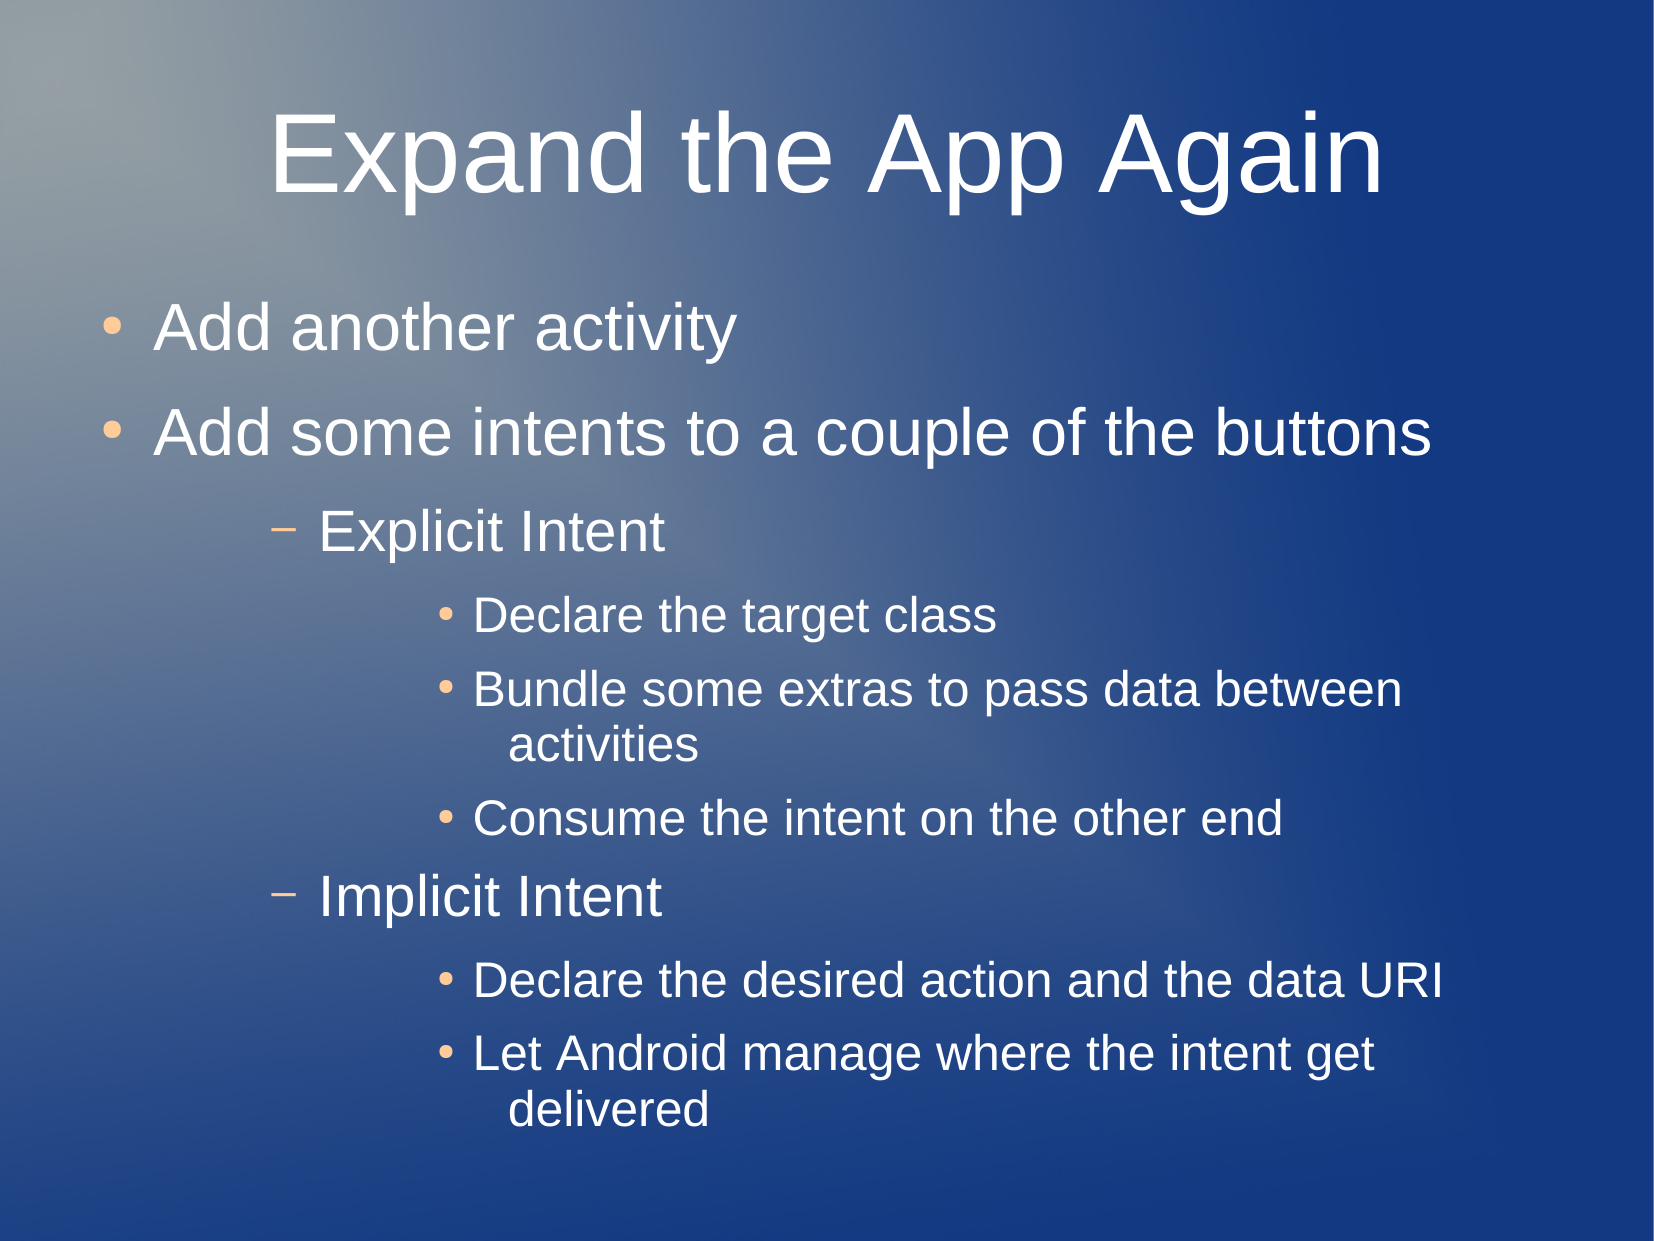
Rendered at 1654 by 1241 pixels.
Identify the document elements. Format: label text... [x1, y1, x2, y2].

title Expand the App Again [82, 49, 1571, 257]
list Add another activity Add some intents to a couple of the buttons Explicit Intent Declare the target class Bundle some extras to pass data between activities Consume the intent on the other end Implicit Intent Declare the desired action and the data URI Let Android manage where the intent get delivered [82, 290, 1571, 1138]
picture [0, 0, 1654, 1241]
